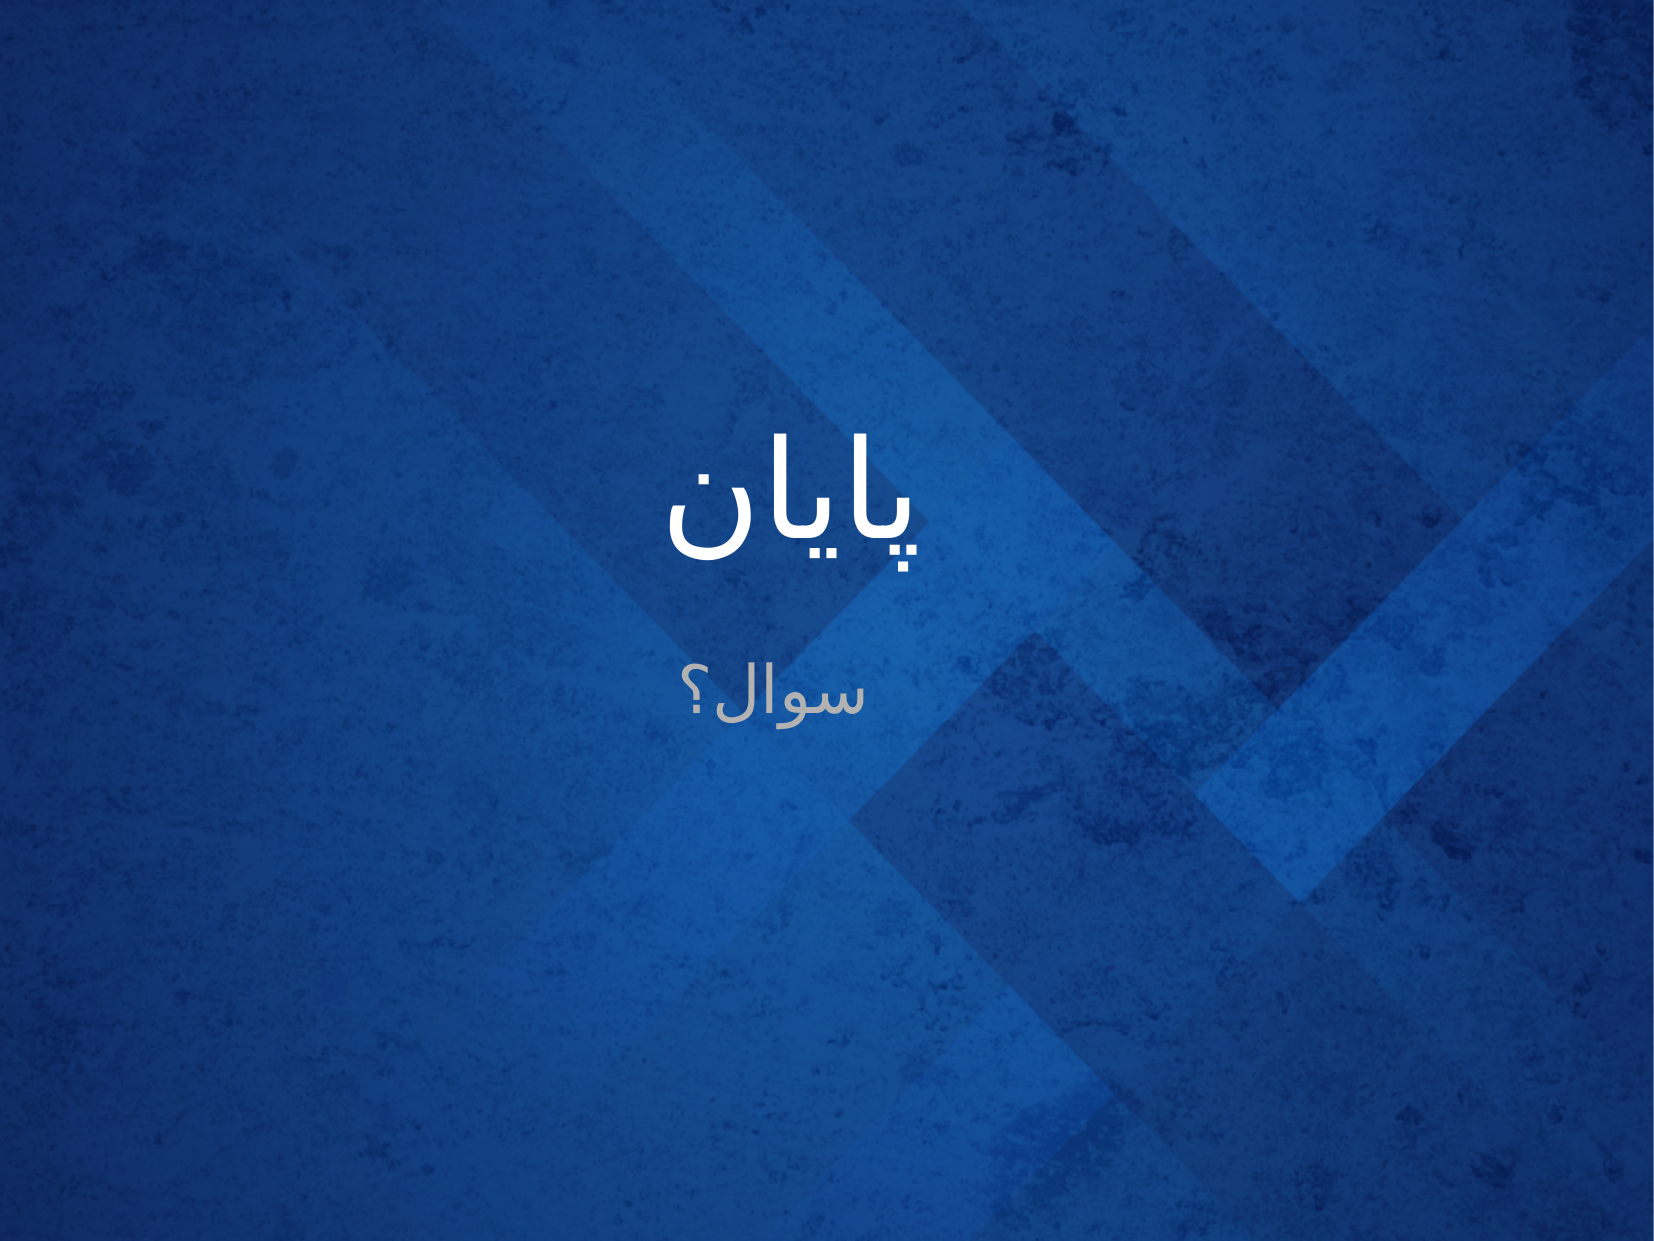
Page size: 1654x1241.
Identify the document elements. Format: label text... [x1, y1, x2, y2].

subtitle سوال؟ [200, 627, 1347, 768]
title پایان [194, 383, 1388, 628]
picture [0, 0, 1654, 1241]
